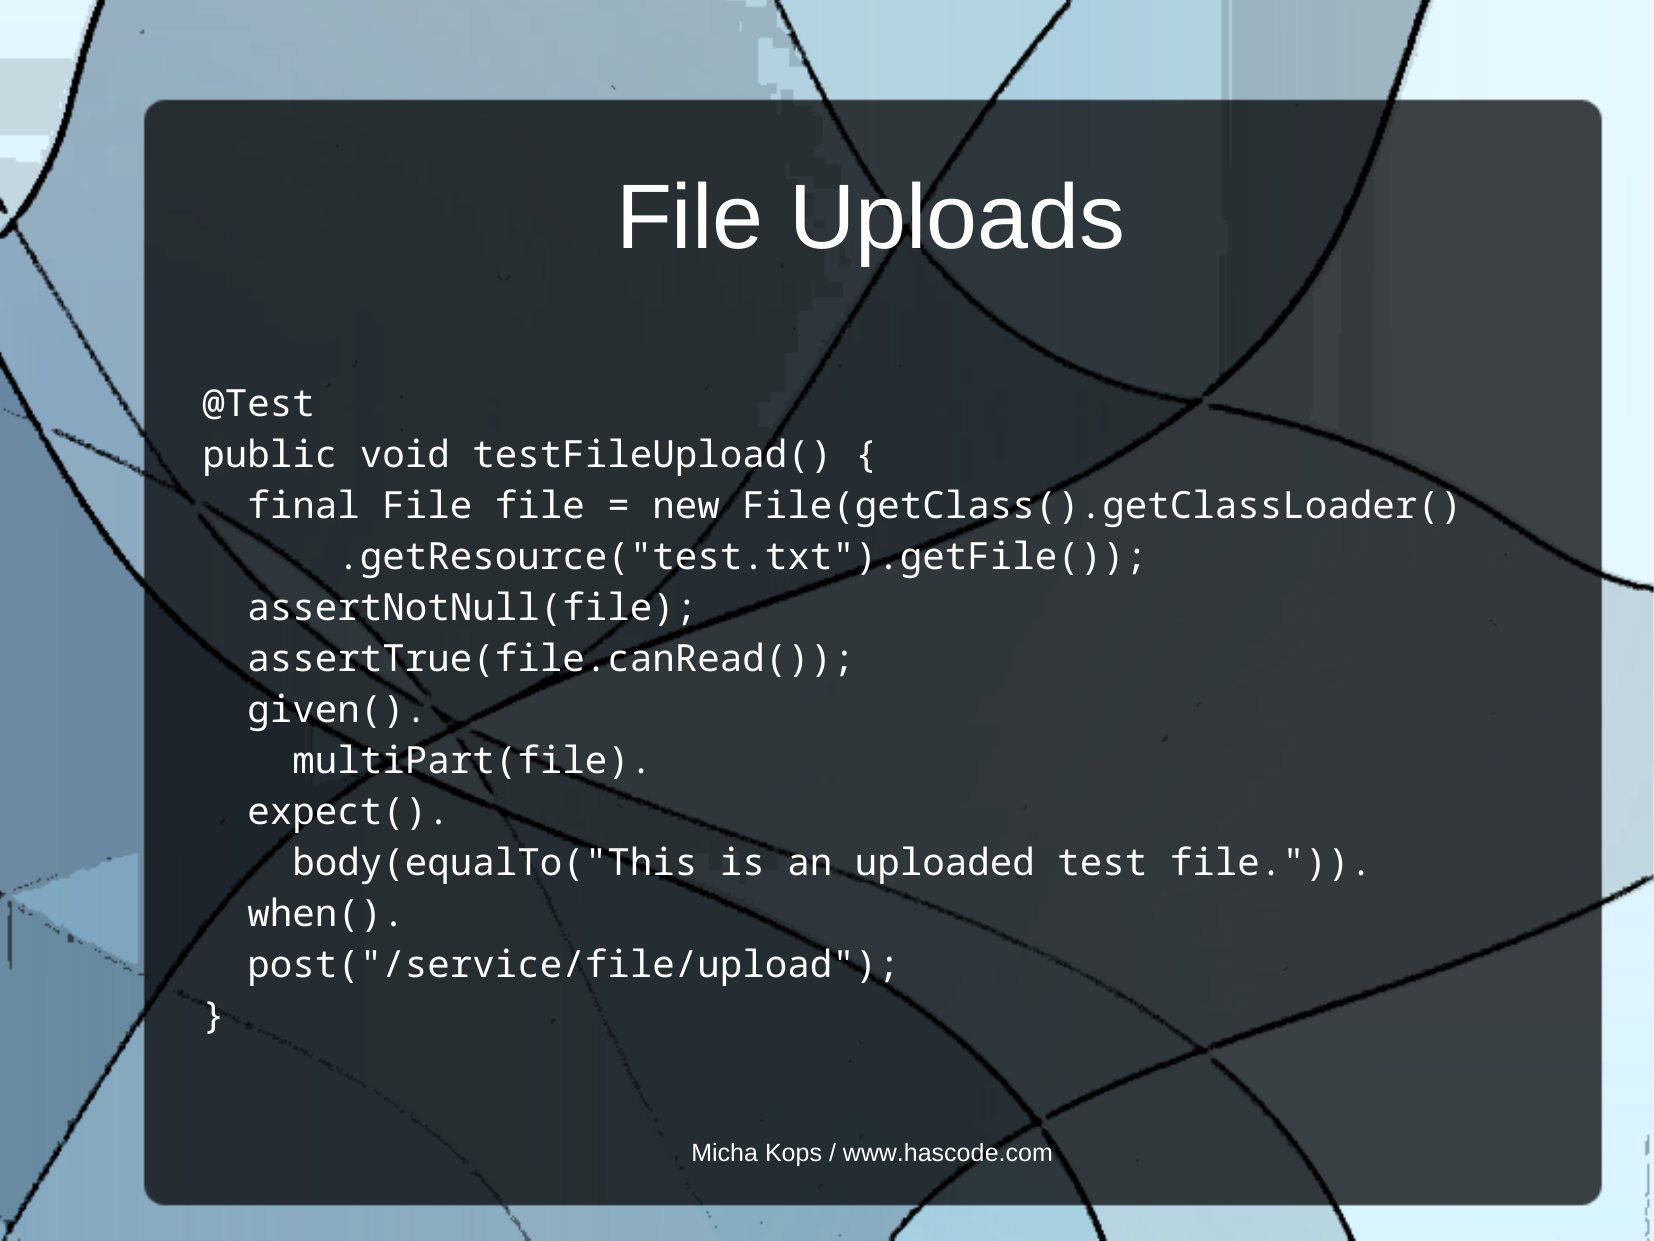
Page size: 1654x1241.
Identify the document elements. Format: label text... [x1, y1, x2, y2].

text_box @Test public void testFileUpload() { final File file = new File(getClass().getClassLoader() .getResource("test.txt").getFile()); assertNotNull(file); assertTrue(file.canRead()); given(). multiPart(file). expect(). body(equalTo("This is an uploaded test file.")). when(). post("/service/file/upload"); } [187, 368, 1478, 934]
title File Uploads [159, 108, 1583, 325]
picture [0, 0, 1654, 1241]
